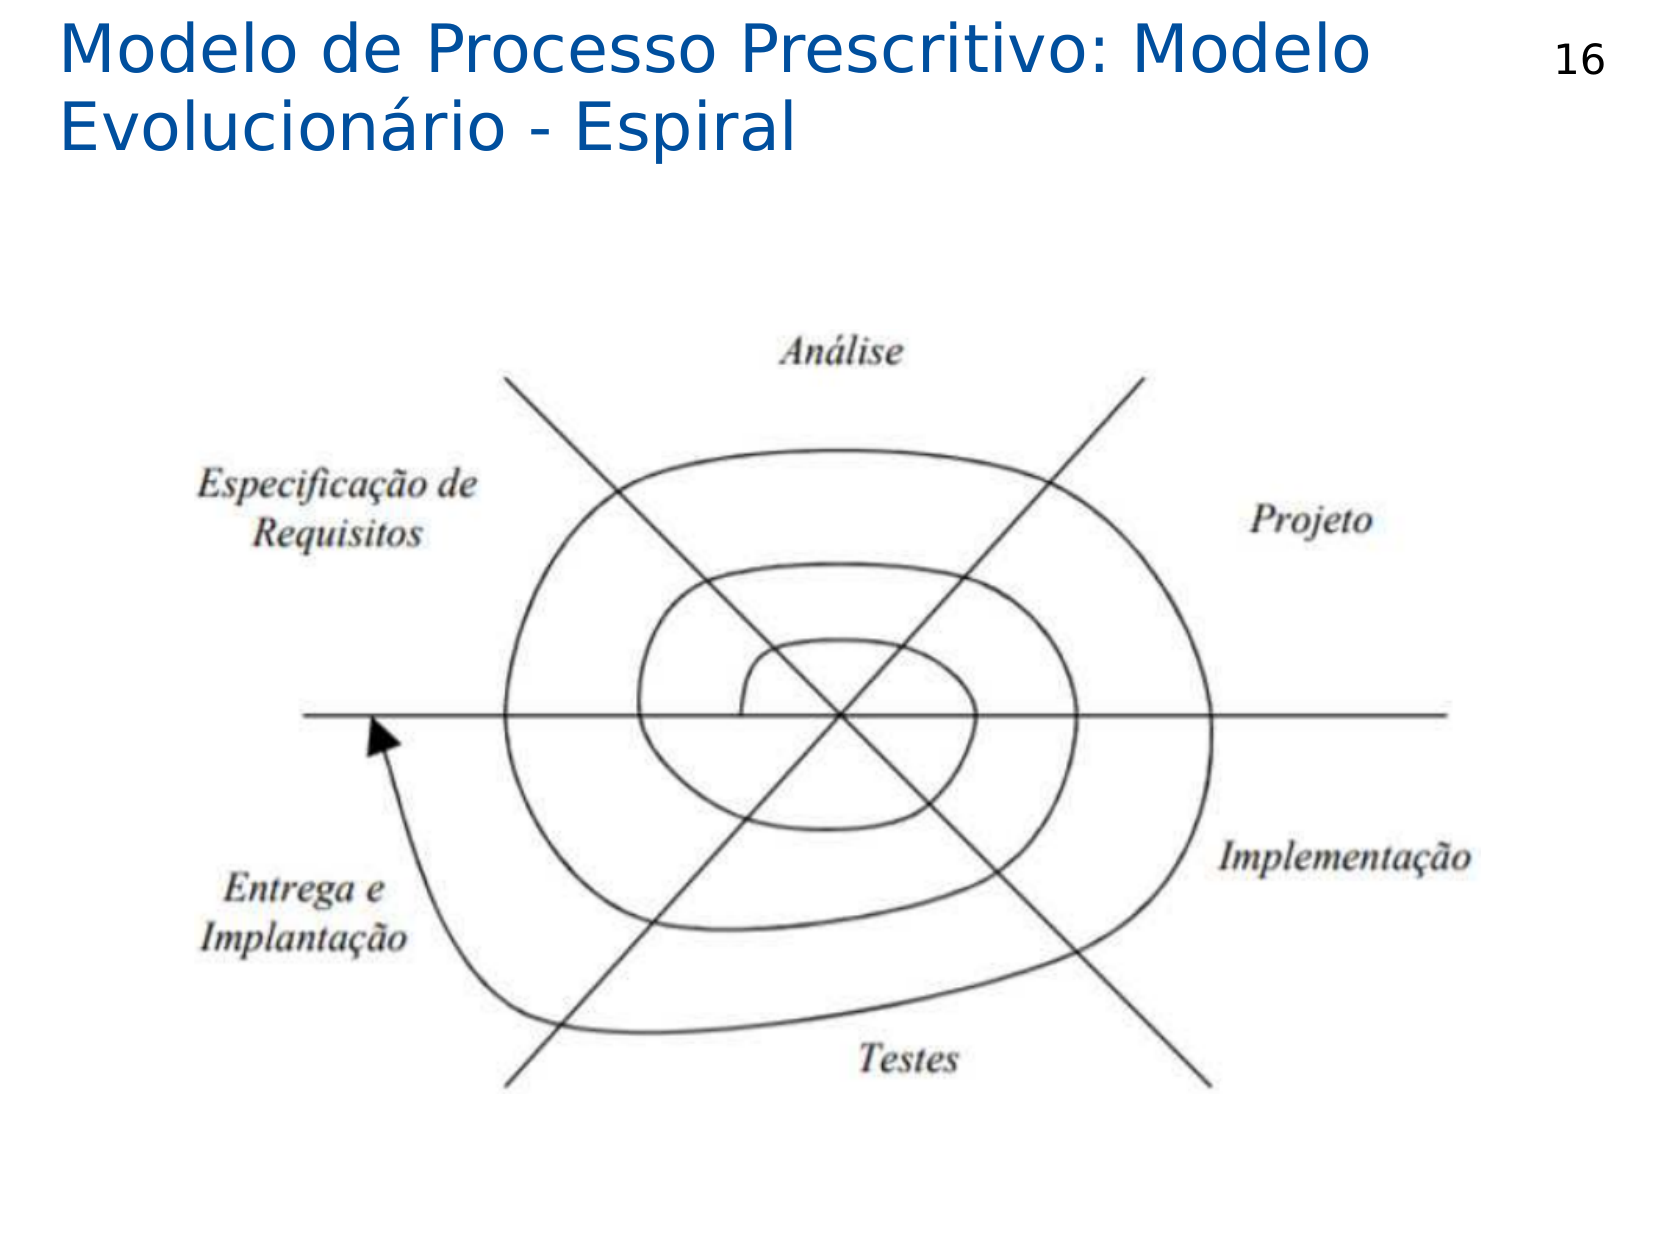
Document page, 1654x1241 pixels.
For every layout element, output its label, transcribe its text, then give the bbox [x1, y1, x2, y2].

title Modelo de Processo Prescritivo: Modelo Evolucionário - Espiral [59, 10, 1506, 167]
picture [194, 329, 1481, 1094]
